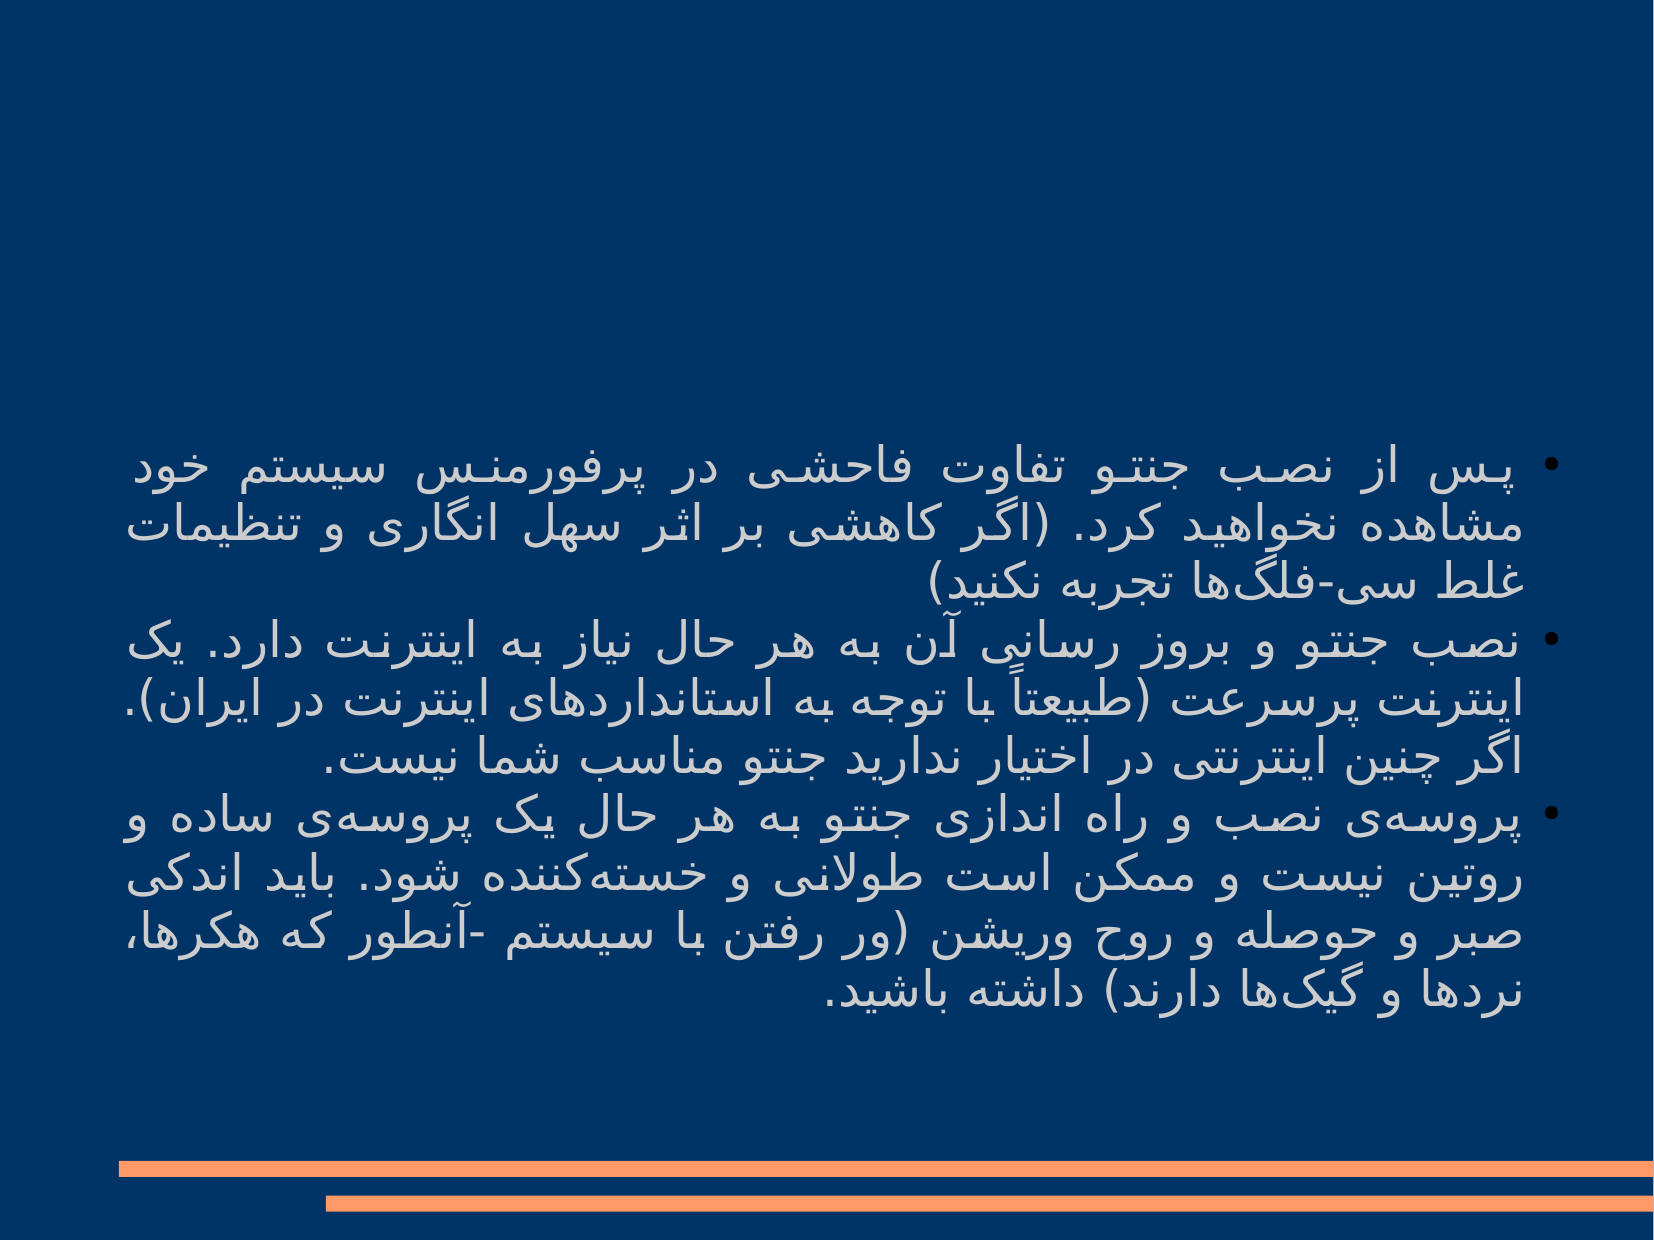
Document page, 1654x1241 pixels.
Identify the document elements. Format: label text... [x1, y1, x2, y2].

subtitle پس از نصب جنتو تفاوت فاحشی در پرفورمنس سیستم خود مشاهده نخواهید کرد. (اگر کاهشی بر اثر سهل انگاری و تنظیمات غلط سی-فلگ‌ها تجربه نکنید) نصب جنتو و بروز رسانی آن به هر حال نیاز به اینترنت دارد. یک اینترنت پرسرعت (طبیعتاً با توجه به استانداردهای اینترنت در ایران). اگر چنین اینترنتی در اختیار ندارید جنتو مناسب شما نیست. پروسه‌ی نصب و راه اندازی جنتو به هر حال یک پروسه‌ی ساده و روتین نیست و ممکن است طولانی و خسته‌کننده شود. باید اندکی صبر و حوصله و روح وریشن (ور رفتن با سیستم -آنطور که هکرها، نردها و گیک‌ها دارند) داشته باشید. [121, 322, 1561, 1133]
